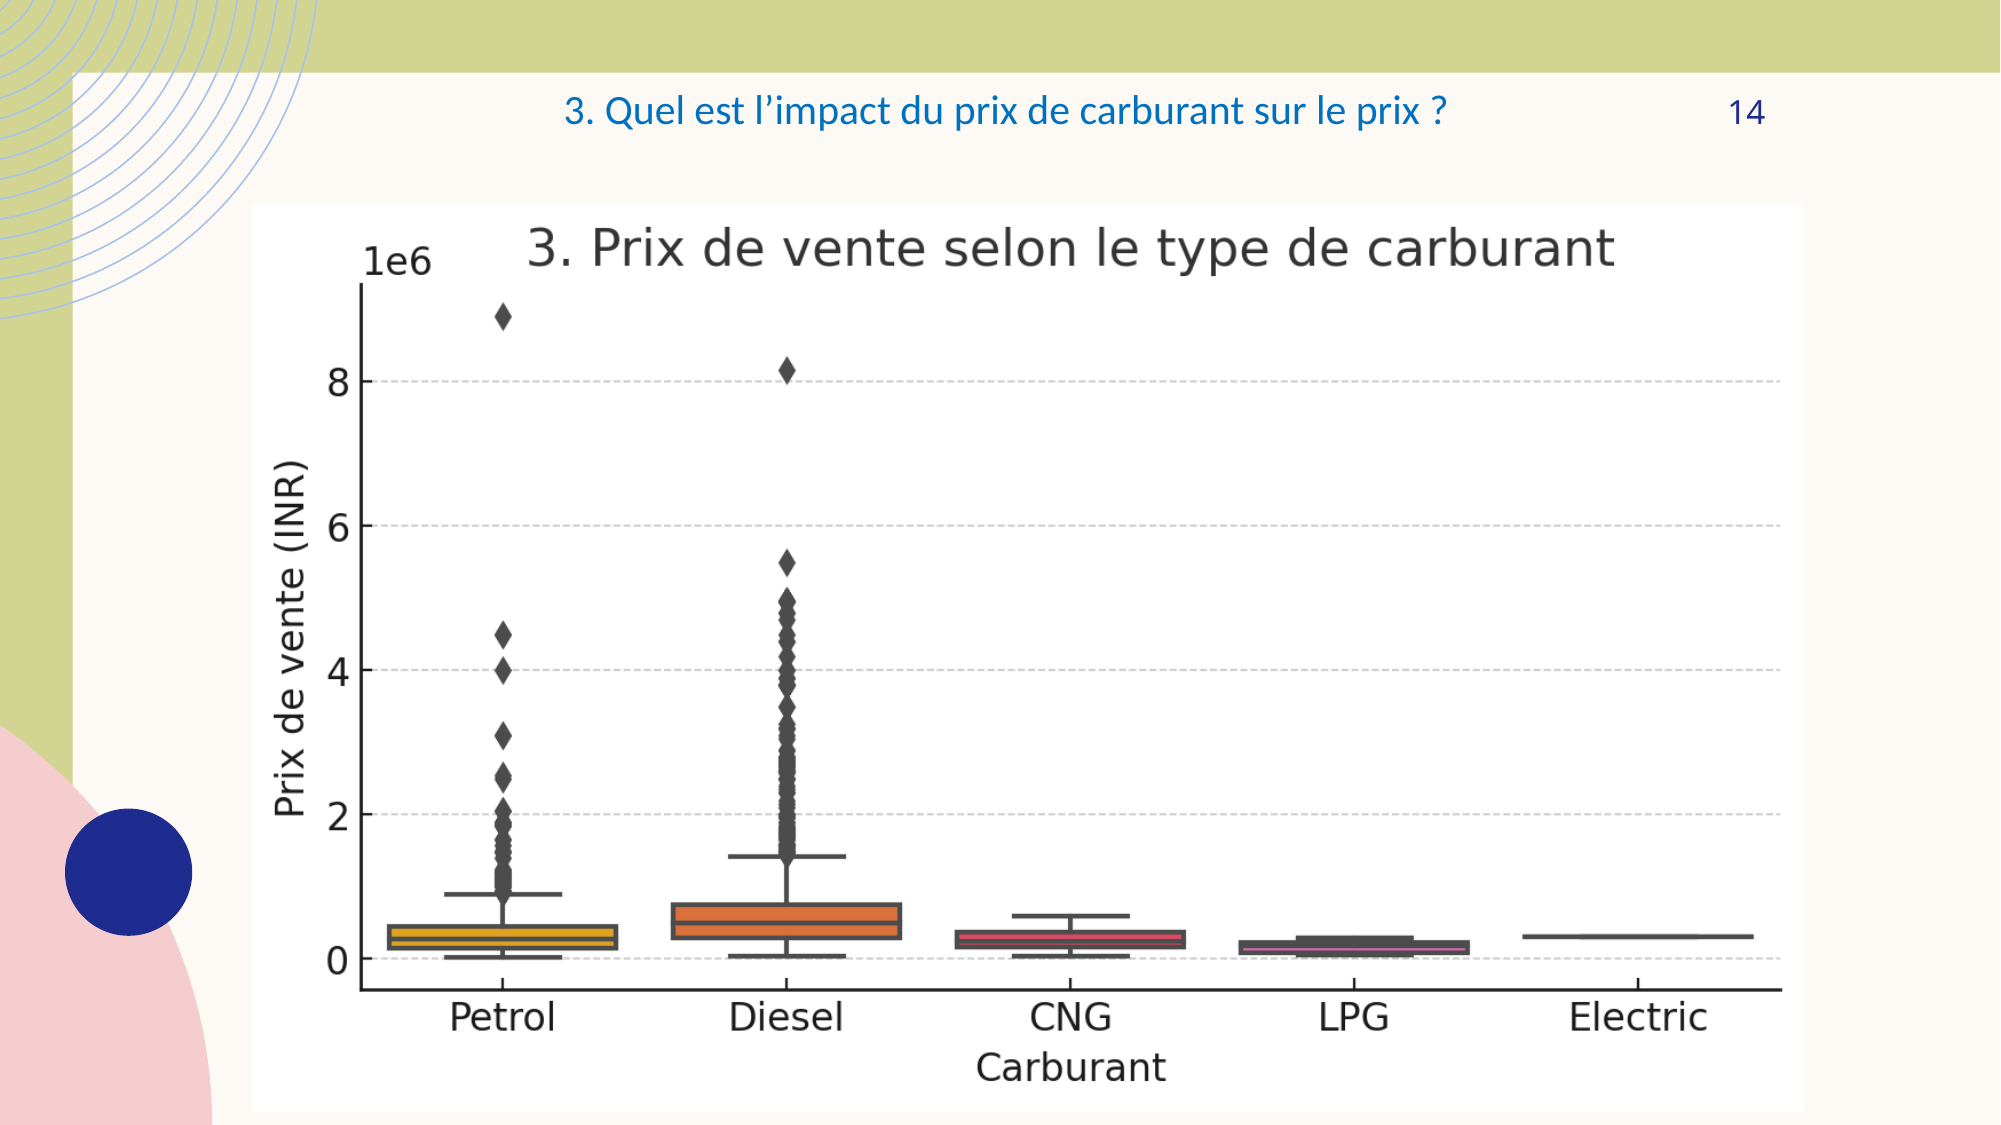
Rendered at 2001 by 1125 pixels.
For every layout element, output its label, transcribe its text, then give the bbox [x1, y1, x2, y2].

picture [252, 204, 1803, 1112]
text_box 3. Quel est l’impact du prix de carburant sur le prix ? [548, 75, 1840, 141]
text_box [1712, 75, 1875, 153]
